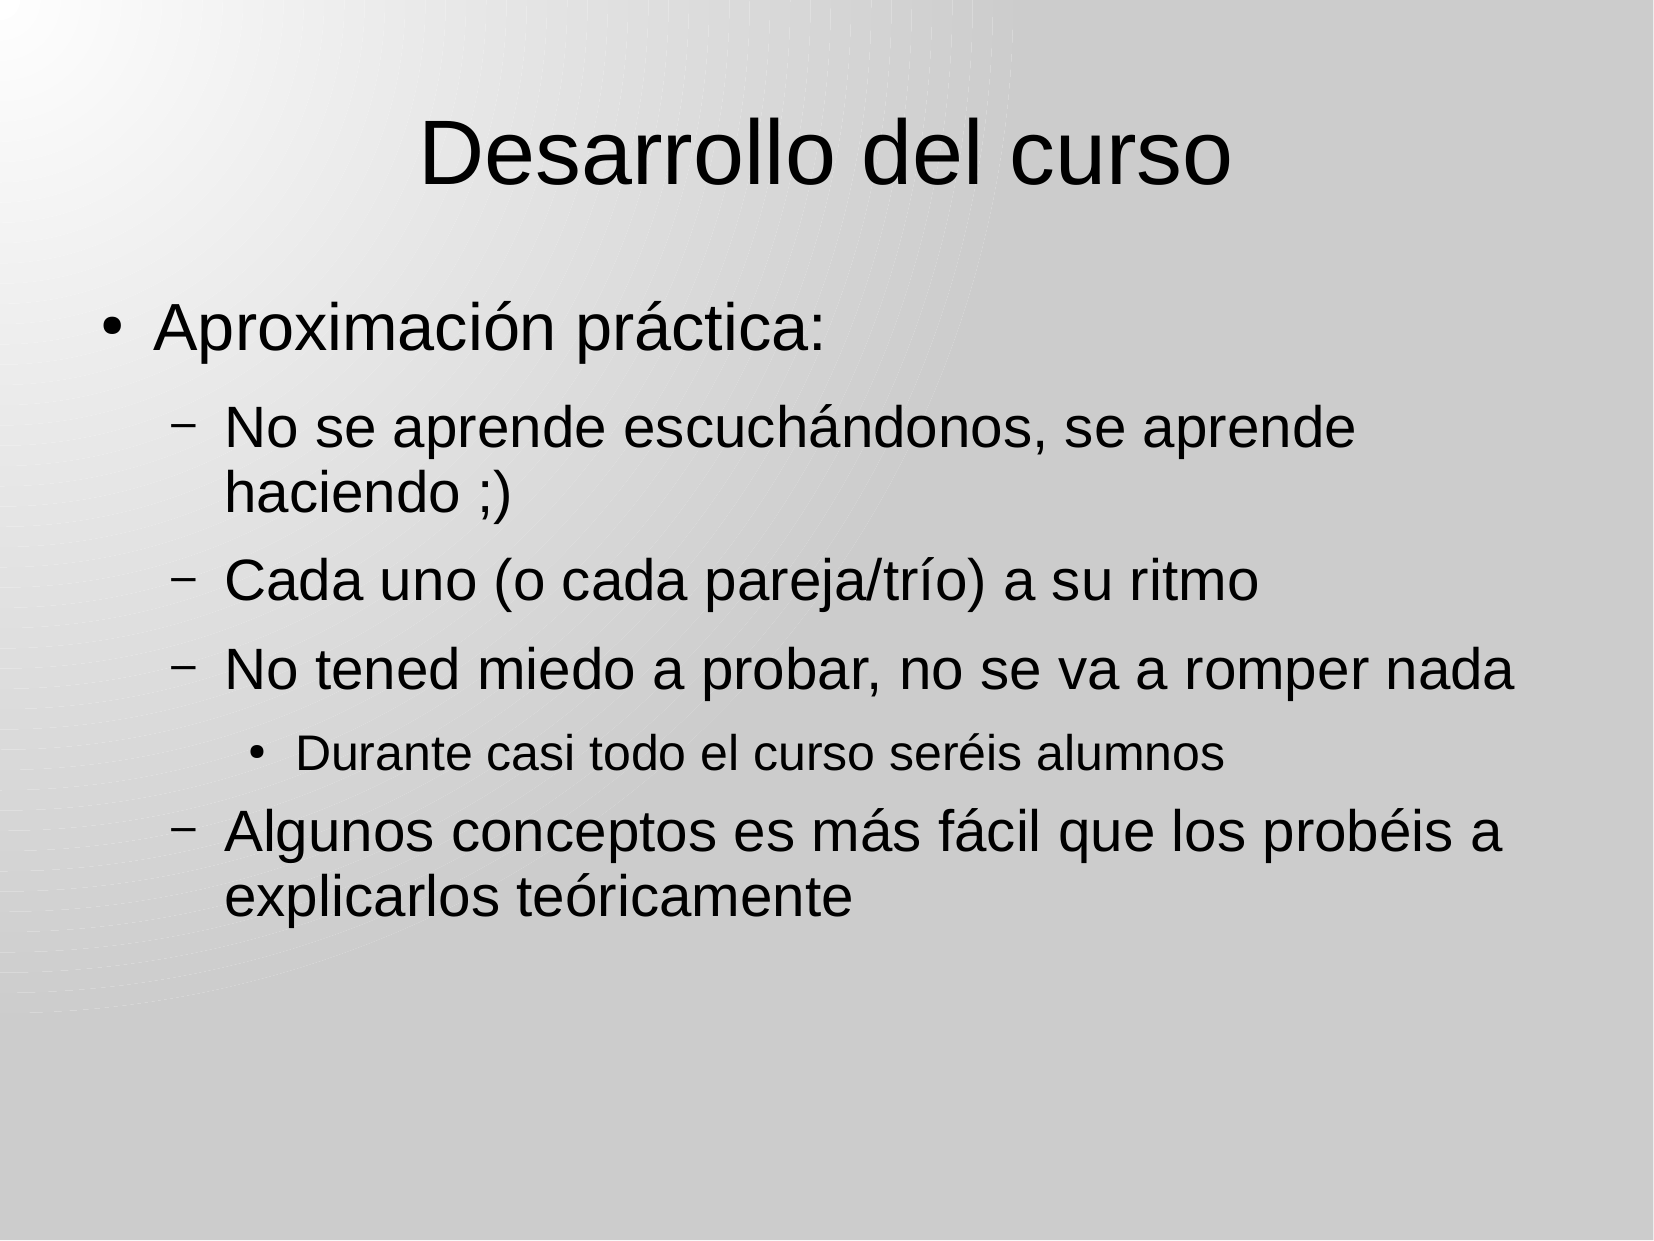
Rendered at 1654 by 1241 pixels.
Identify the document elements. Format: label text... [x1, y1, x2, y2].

list Aproximación práctica: No se aprende escuchándonos, se aprende haciendo ;) Cada uno (o cada pareja/trío) a su ritmo No tened miedo a probar, no se va a romper nada Durante casi todo el curso seréis alumnos Algunos conceptos es más fácil que los probéis a explicarlos teóricamente [82, 290, 1538, 1109]
title Desarrollo del curso [82, 49, 1571, 257]
